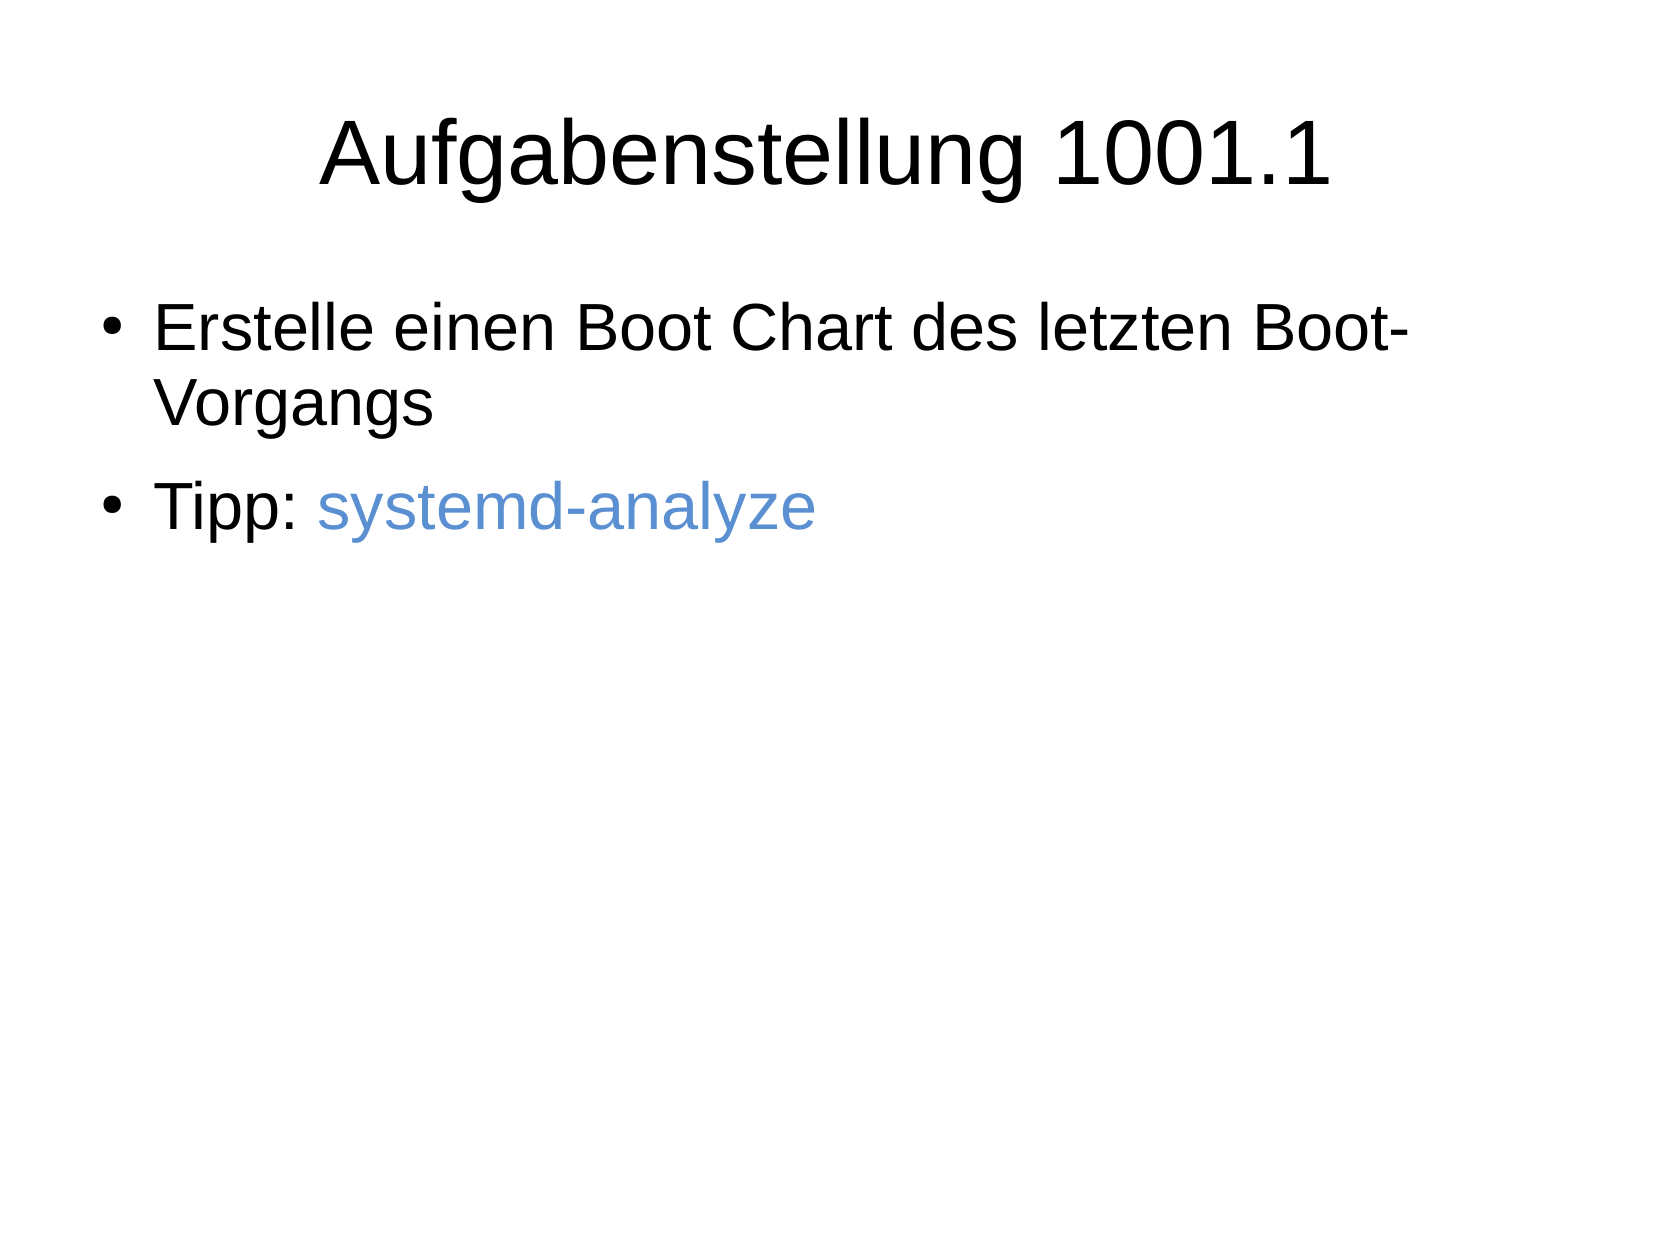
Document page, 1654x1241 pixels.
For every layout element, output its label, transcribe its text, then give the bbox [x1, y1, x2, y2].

title Aufgabenstellung 1001.1 [82, 49, 1571, 257]
list Erstelle einen Boot Chart des letzten Boot-Vorgangs Tipp: systemd-analyze [82, 290, 1571, 1010]
